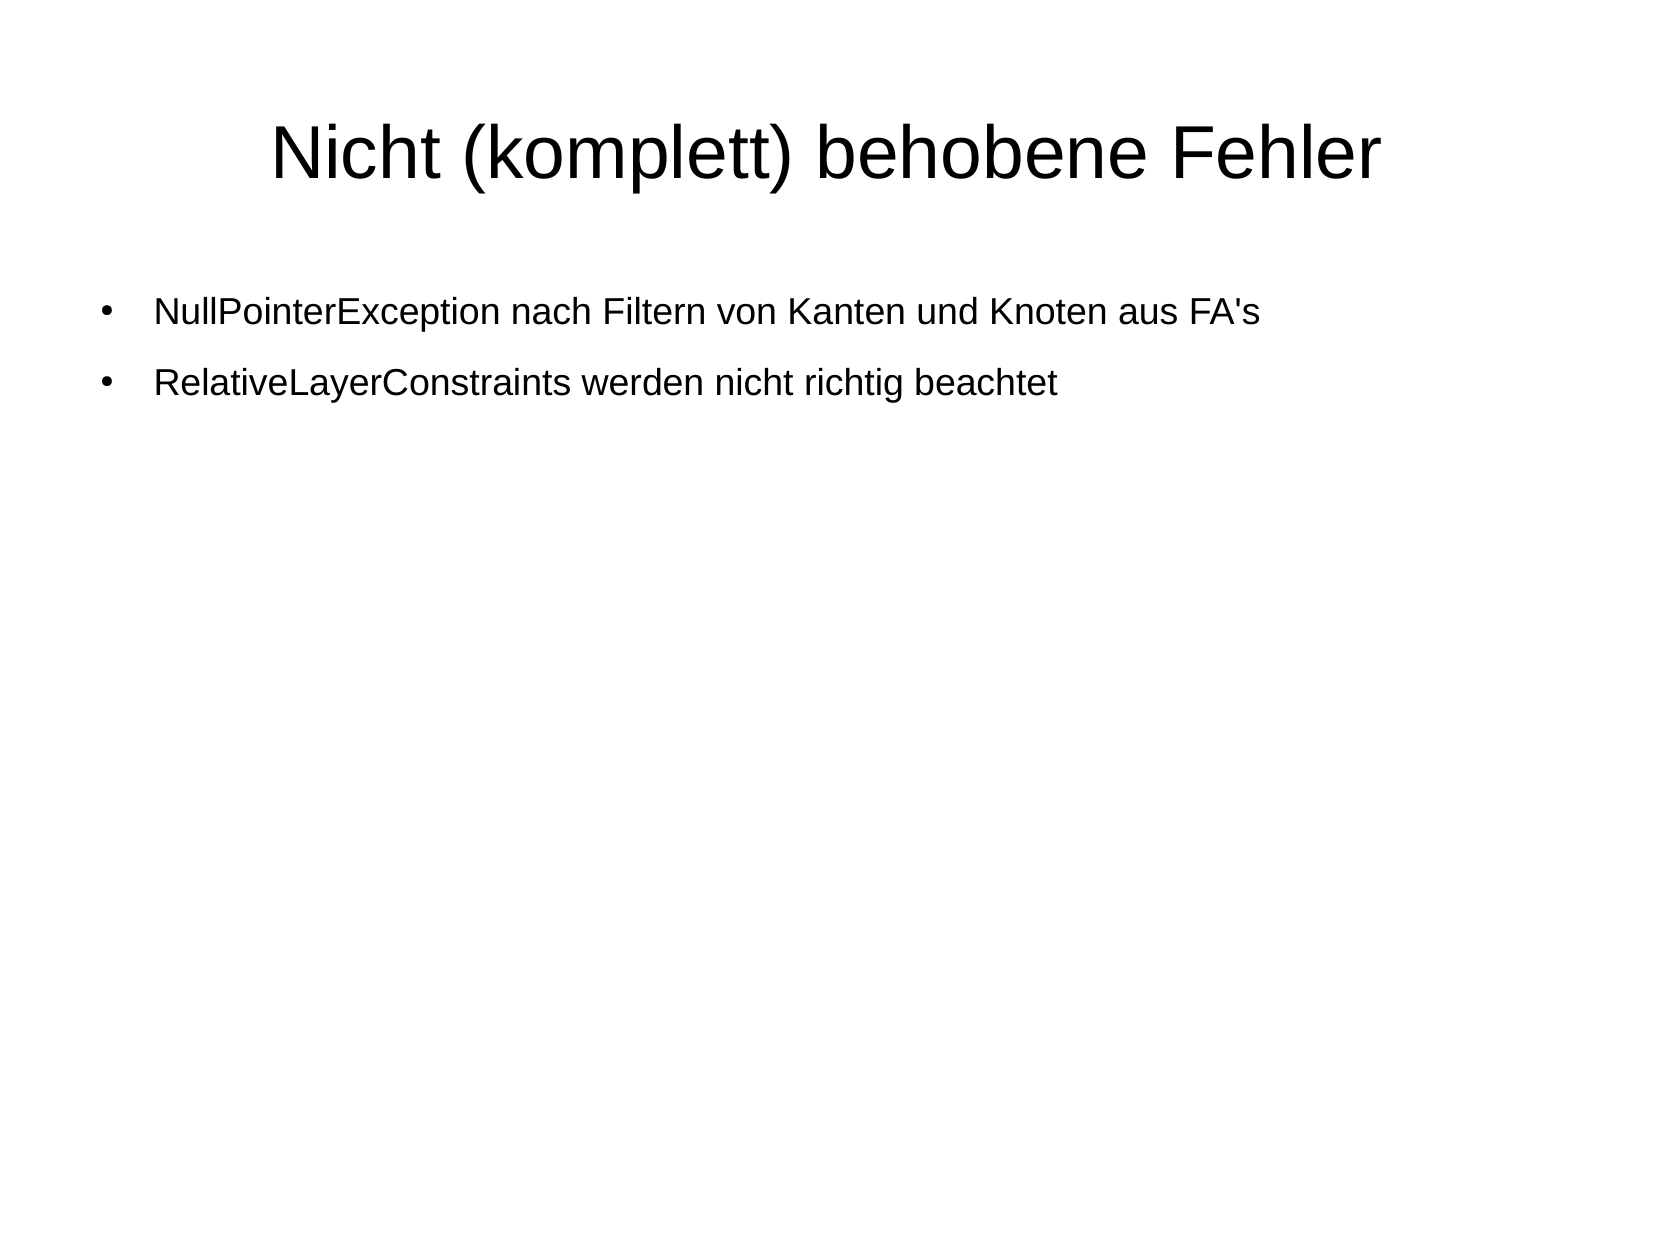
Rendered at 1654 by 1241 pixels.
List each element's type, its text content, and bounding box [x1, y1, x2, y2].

title Nicht (komplett) behobene Fehler [82, 49, 1571, 257]
list NullPointerException nach Filtern von Kanten und Knoten aus FA's RelativeLayerConstraints werden nicht richtig beachtet [82, 290, 1571, 1010]
